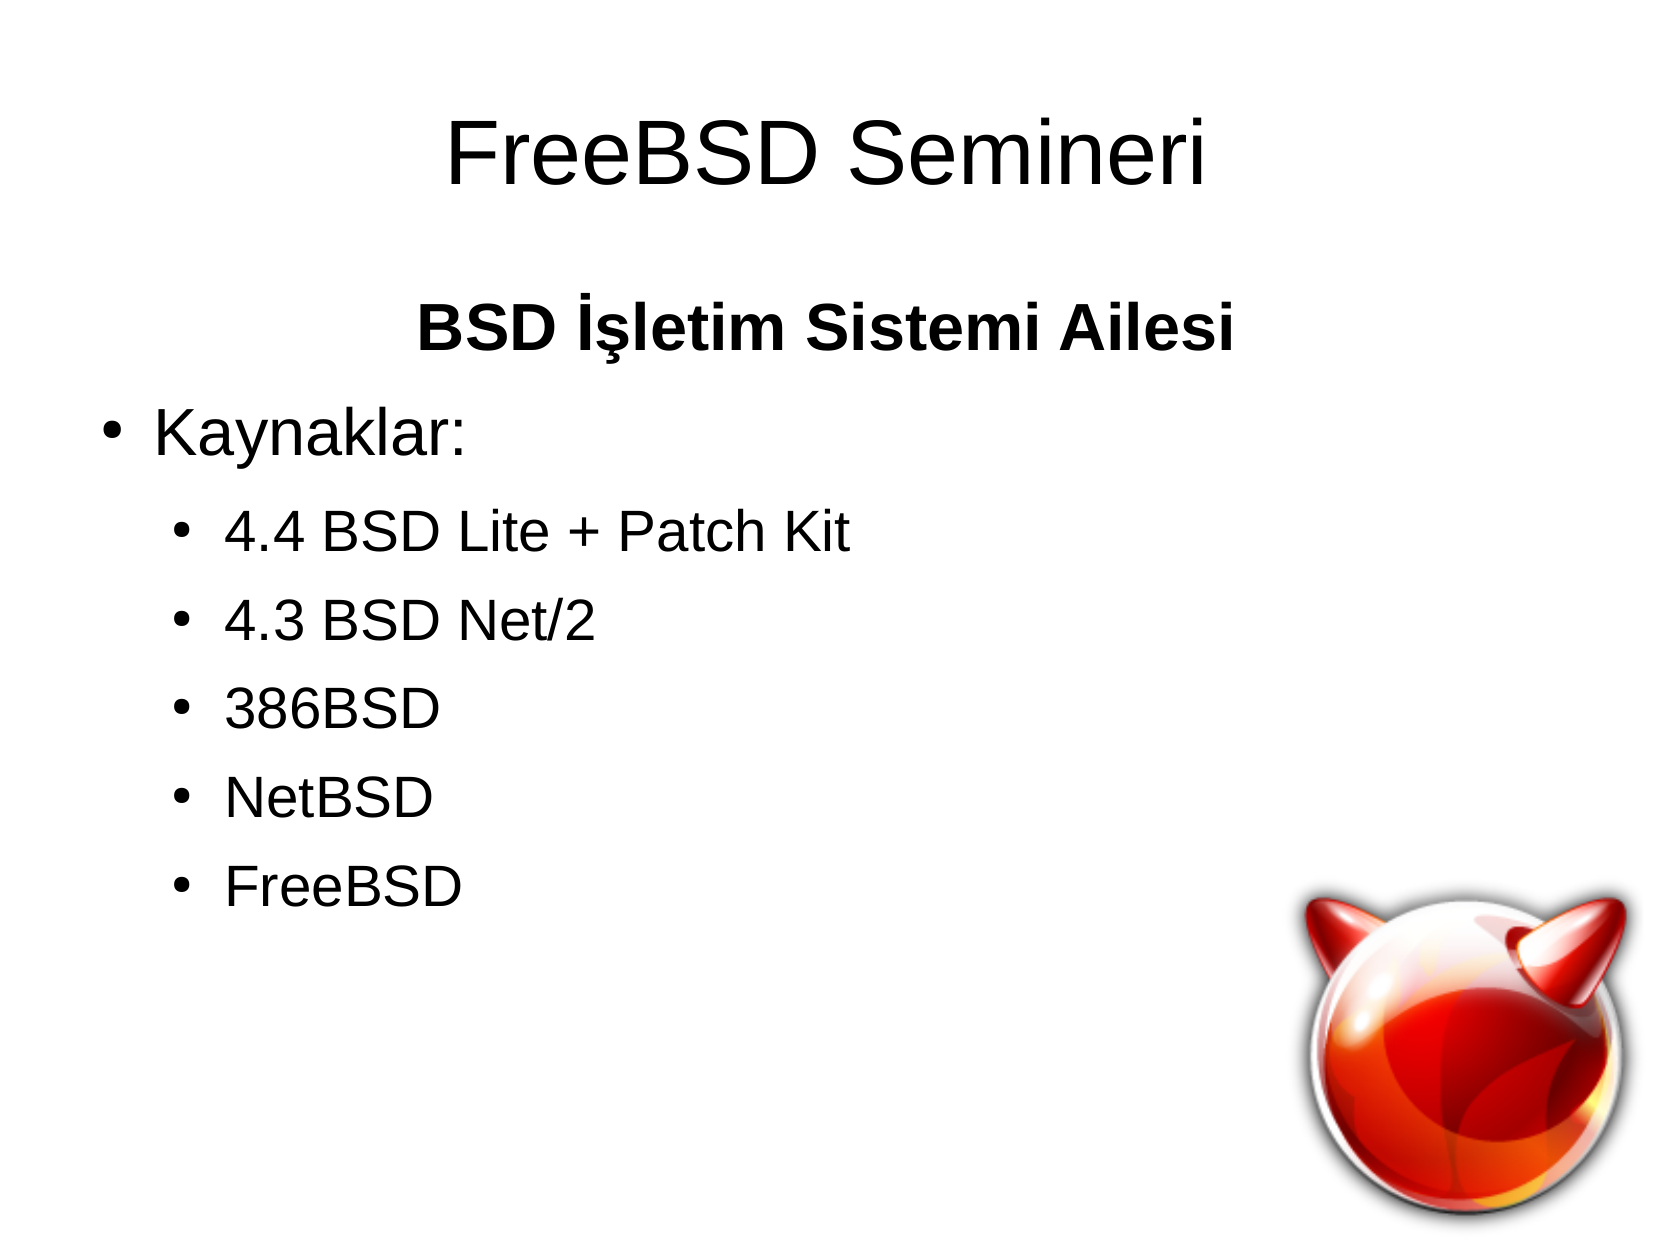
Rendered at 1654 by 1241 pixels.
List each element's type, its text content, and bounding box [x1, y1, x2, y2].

list BSD İşletim Sistemi Ailesi Kaynaklar: 4.4 BSD Lite + Patch Kit 4.3 BSD Net/2 386BSD NetBSD FreeBSD [82, 290, 1571, 1109]
picture [1282, 875, 1654, 1241]
title FreeBSD Semineri [82, 49, 1571, 257]
